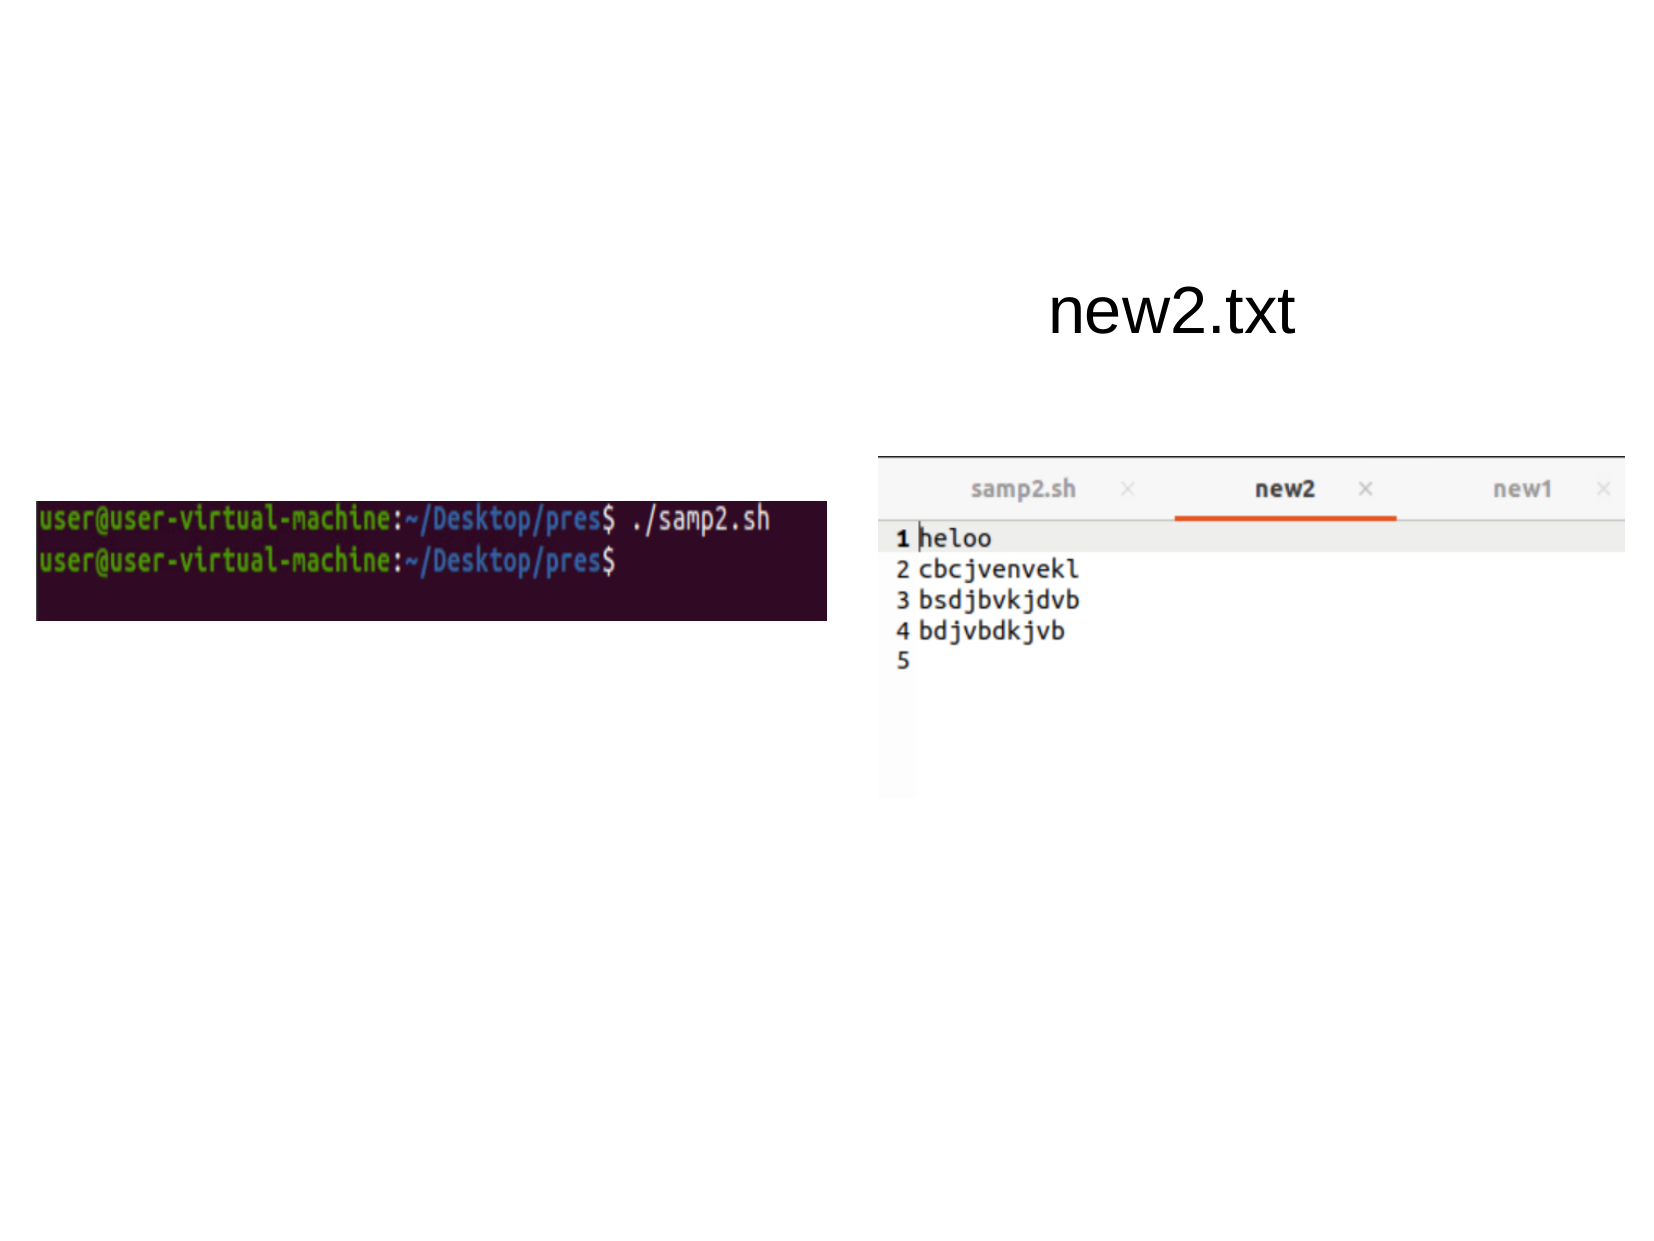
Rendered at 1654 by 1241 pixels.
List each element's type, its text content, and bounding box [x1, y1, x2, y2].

text_box new2.txt [1033, 265, 1312, 356]
picture [36, 501, 827, 621]
picture [878, 456, 1625, 798]
